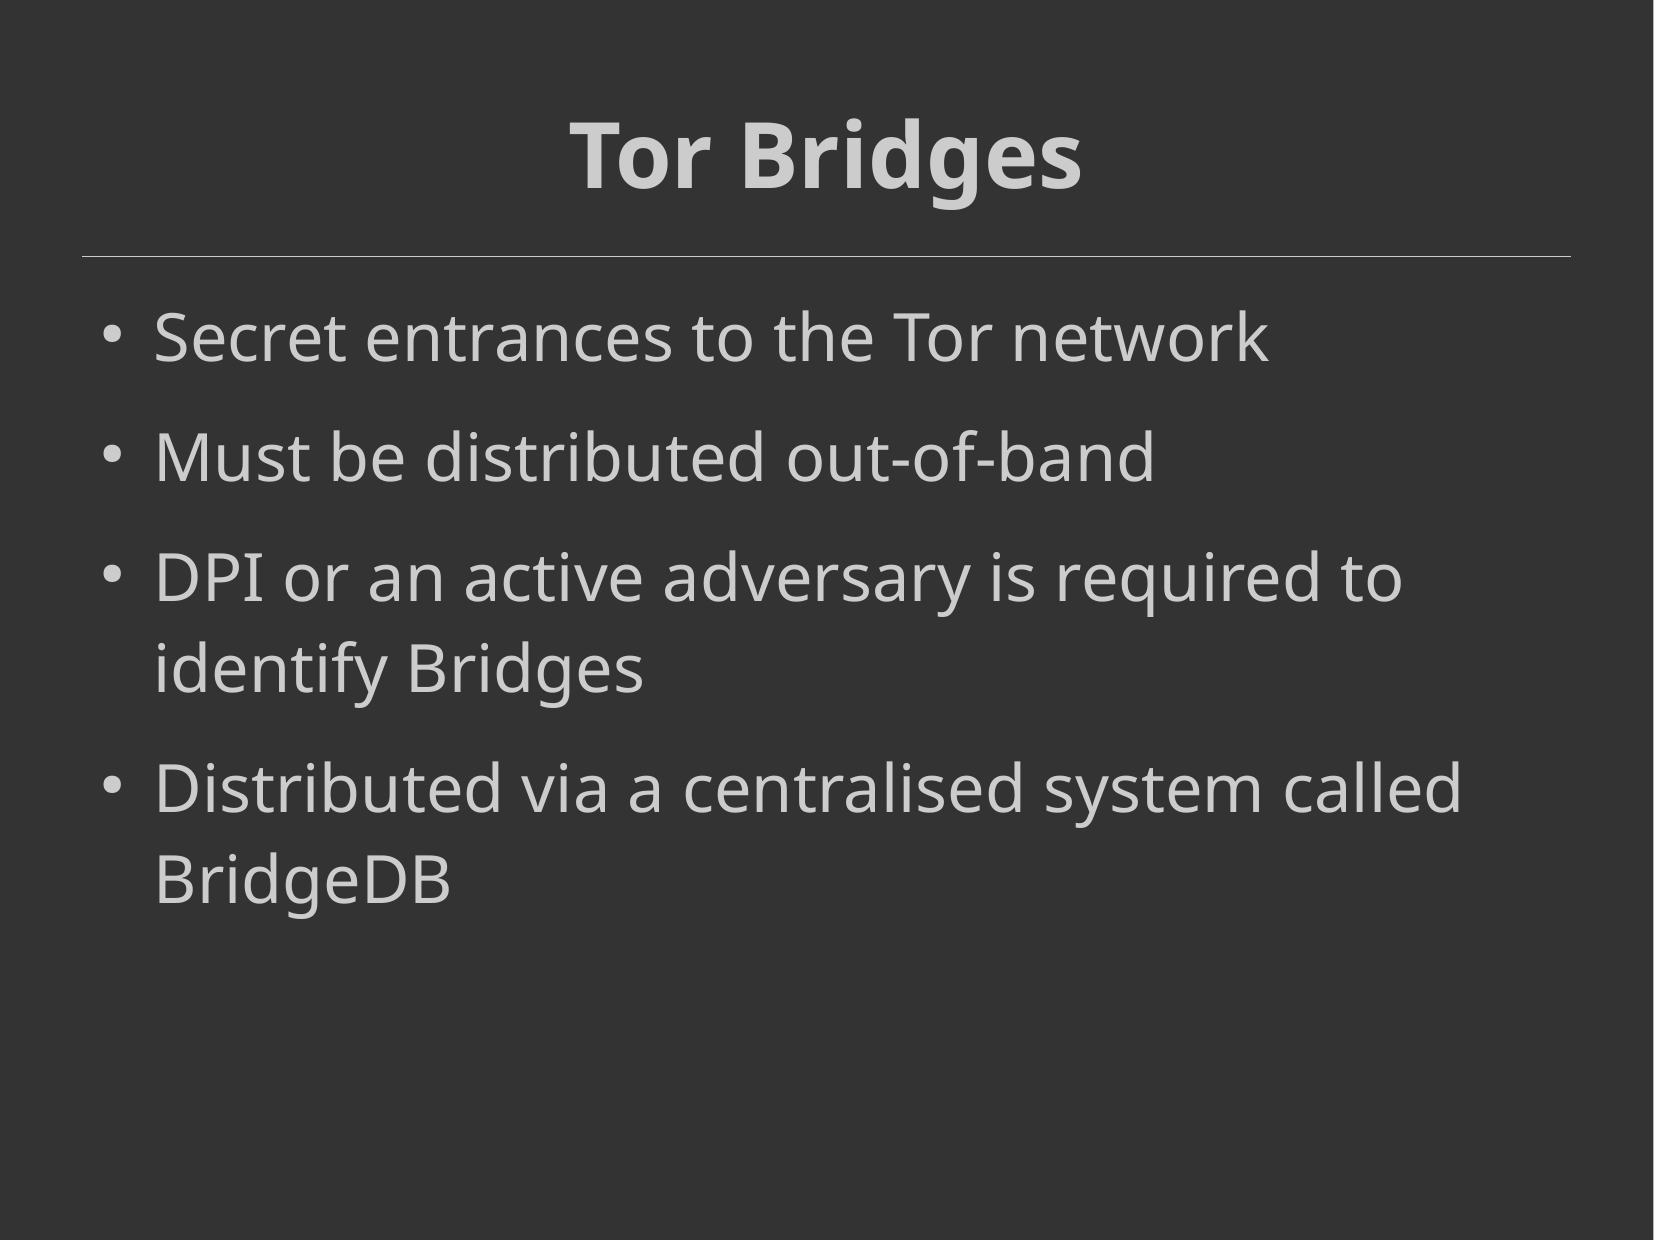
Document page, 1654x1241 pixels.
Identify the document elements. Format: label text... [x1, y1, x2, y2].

list Secret entrances to the Tor network Must be distributed out-of-band DPI or an active adversary is required to identify Bridges Distributed via a centralised system called BridgeDB [82, 290, 1571, 1010]
title Tor Bridges [82, 49, 1571, 257]
